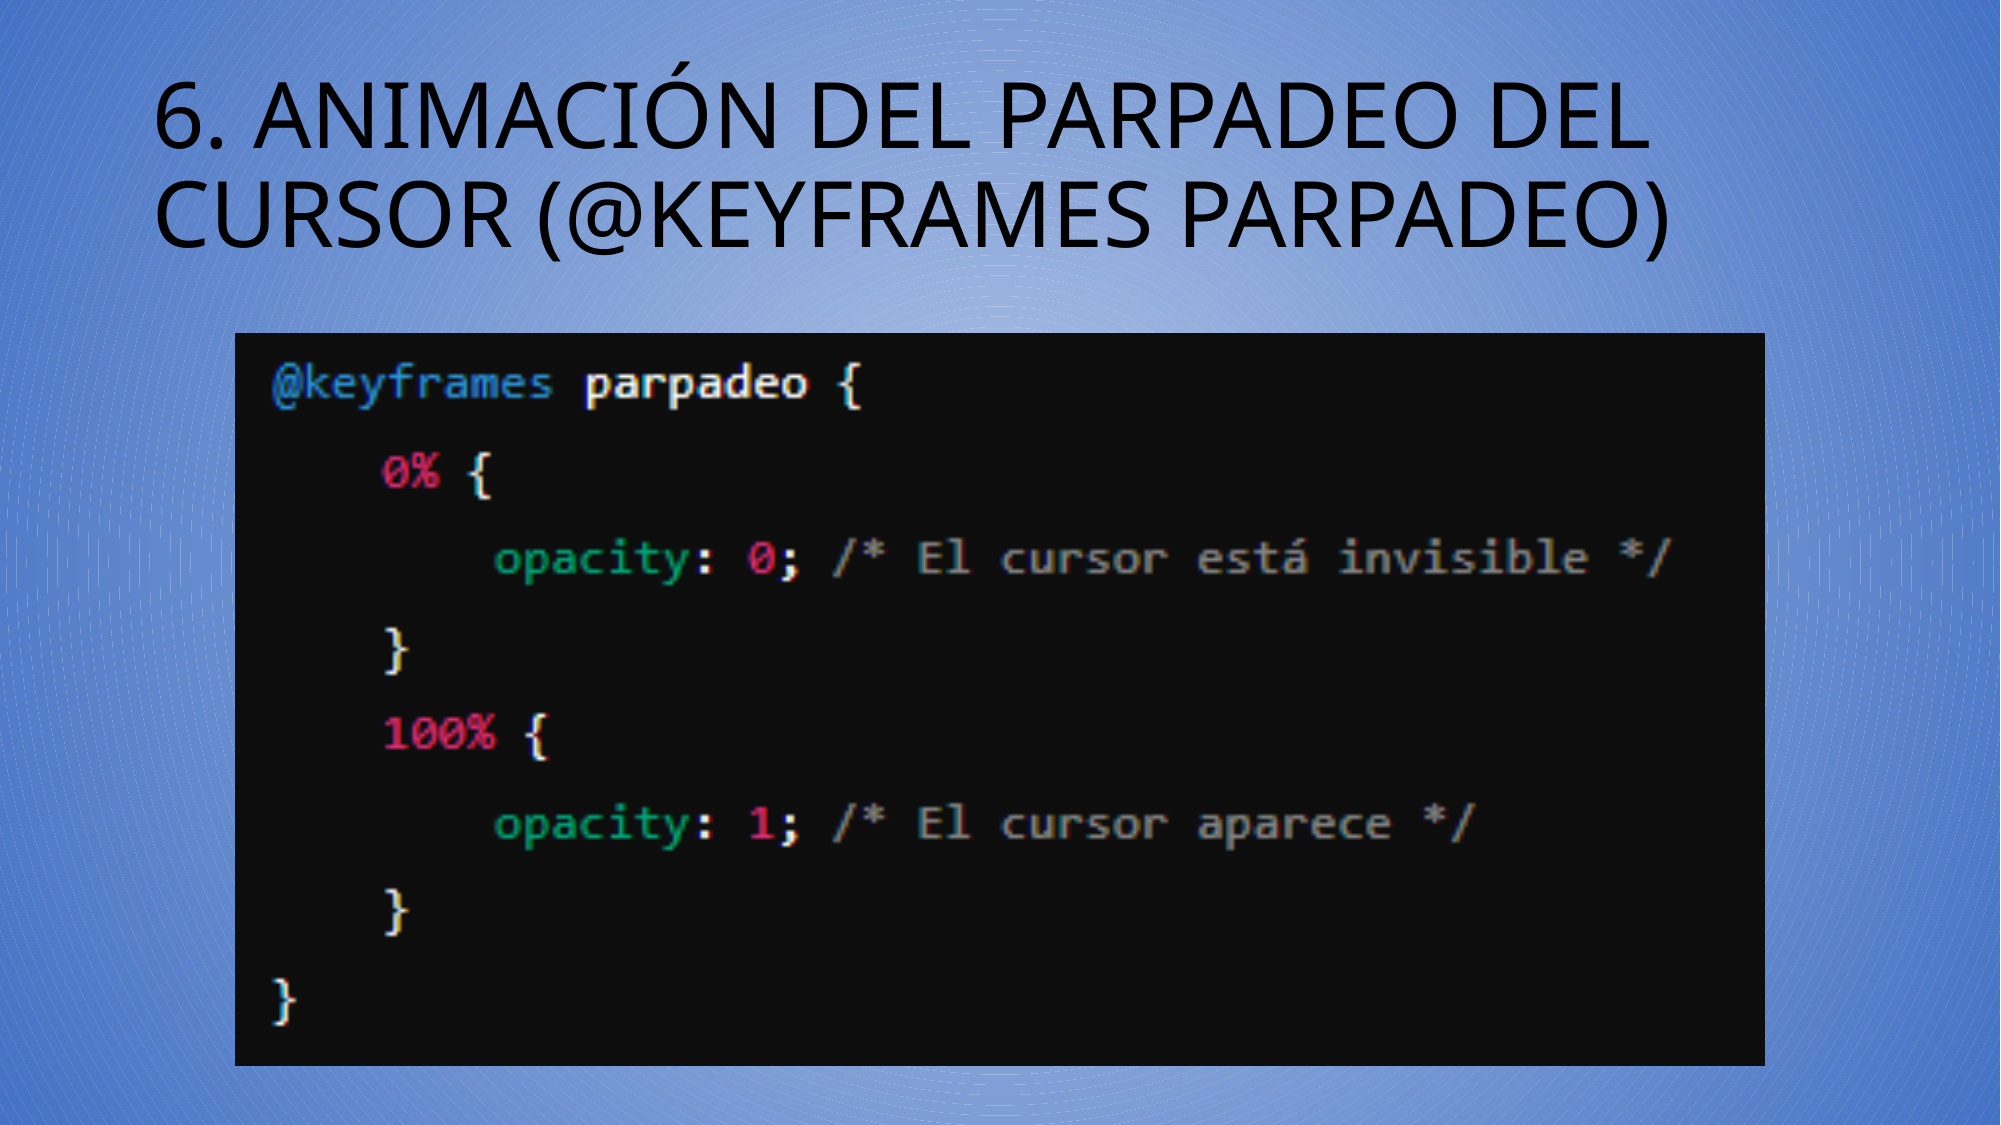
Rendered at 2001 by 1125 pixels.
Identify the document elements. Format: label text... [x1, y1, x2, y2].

picture [235, 333, 1765, 1066]
title 6. ANIMACIÓN DEL PARPADEO DEL CURSOR (@KEYFRAMES PARPADEO) [137, 59, 1863, 278]
